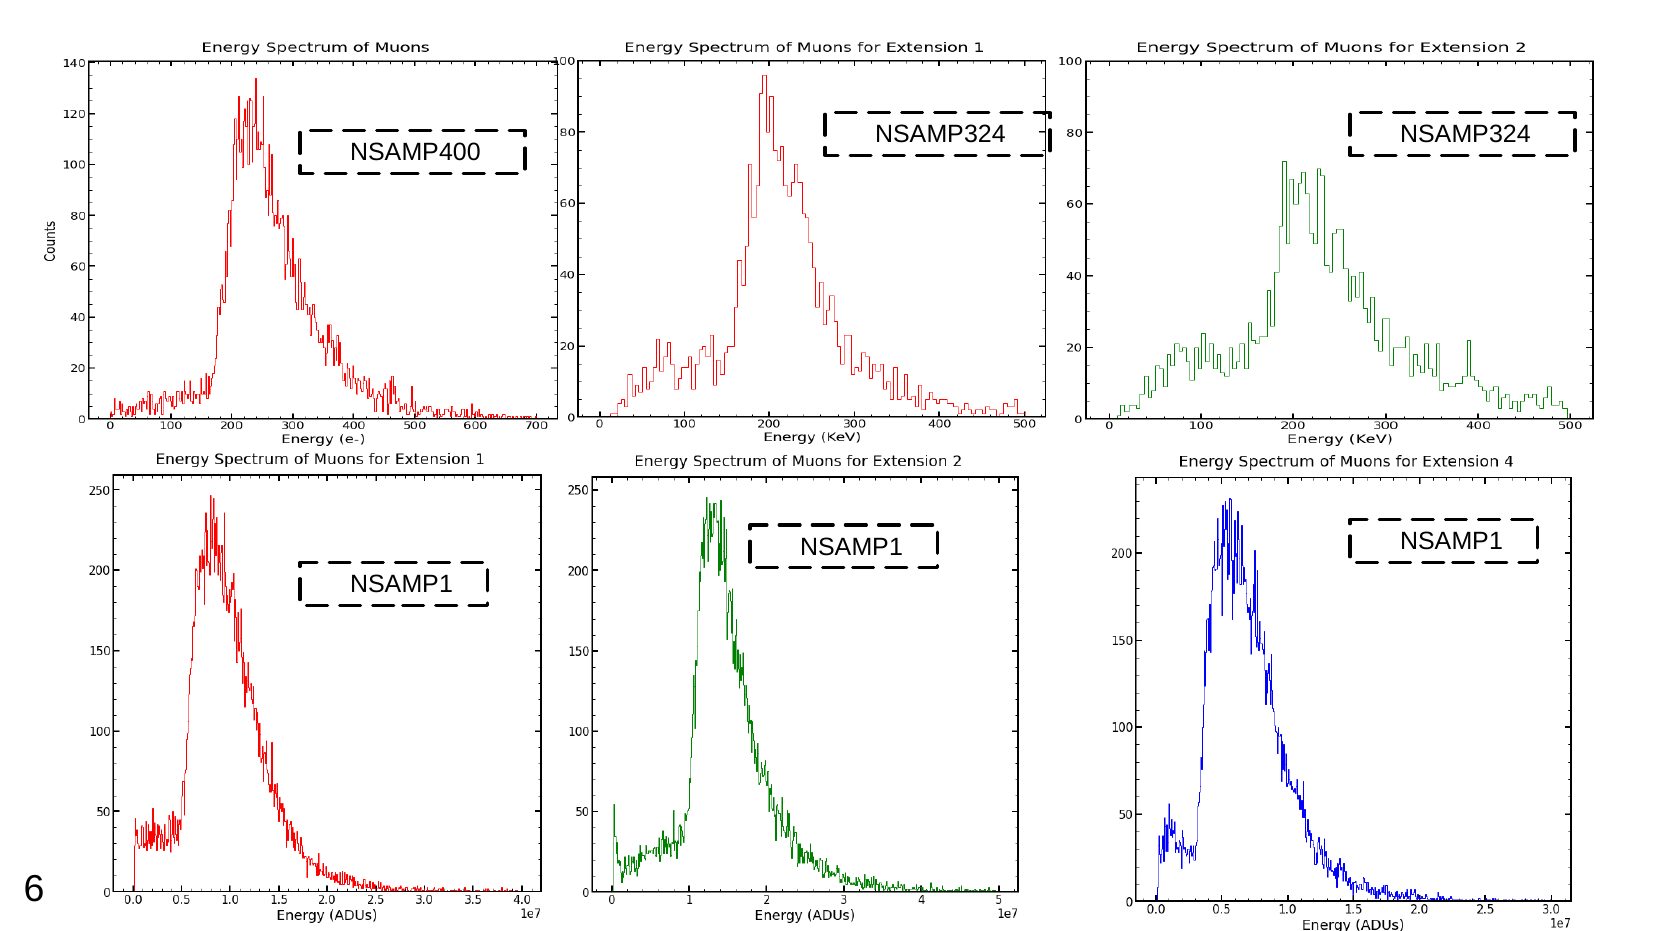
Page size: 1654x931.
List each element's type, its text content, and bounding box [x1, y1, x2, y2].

text_box NSAMP1 [300, 562, 488, 606]
text_box NSAMP1 [750, 525, 938, 568]
picture [37, 37, 1599, 931]
text_box NSAMP324 [825, 112, 1051, 156]
text_box NSAMP324 [1350, 112, 1576, 156]
text_box NSAMP1 [1350, 519, 1538, 563]
text_box <number> [8, 860, 638, 931]
text_box NSAMP400 [300, 130, 526, 174]
